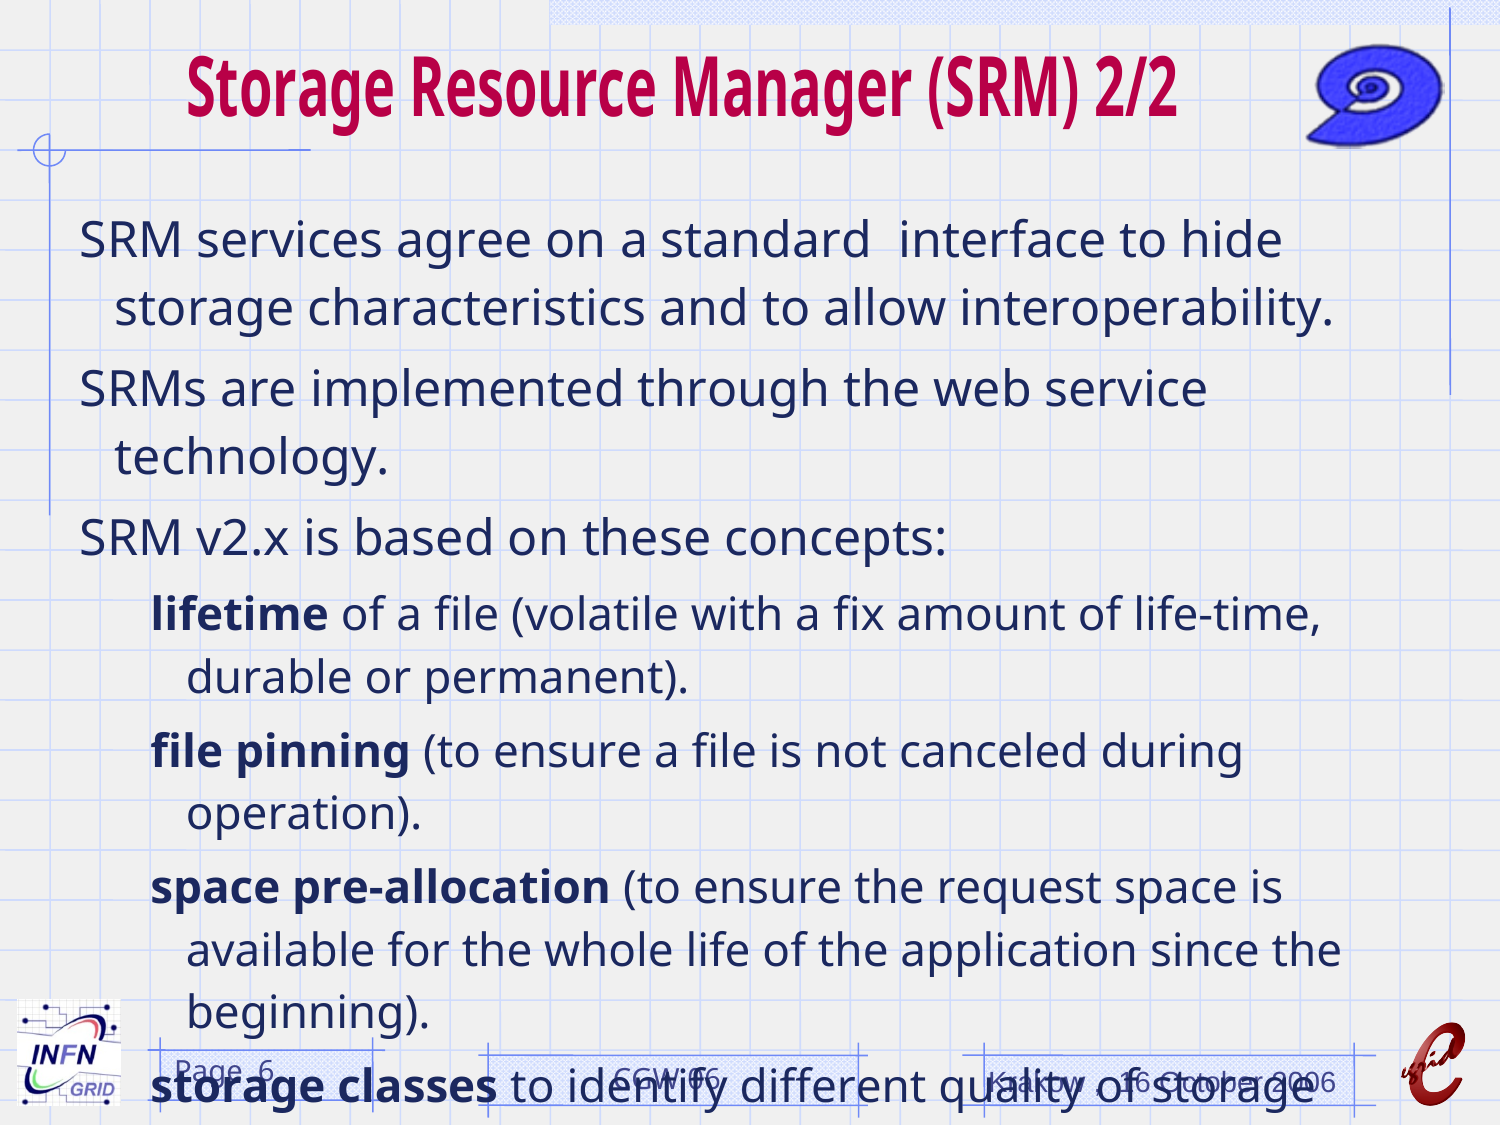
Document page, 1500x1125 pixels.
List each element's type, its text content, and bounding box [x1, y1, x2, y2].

picture [161, 1053, 372, 1099]
list SRM services agree on a standard interface to hide storage characteristics and to allow interoperability. SRMs are implemented through the web service technology. SRM v2.x is based on these concepts: lifetime of a file (volatile with a fix amount of life-time, durable or permanent). file pinning (to ensure a file is not canceled during operation). space pre-allocation (to ensure the request space is available for the whole life of the application since the beginning). storage classes to identify different quality of storage resources. [29, 196, 1436, 1053]
picture [998, 1080, 1009, 1088]
picture [261, 1070, 270, 1079]
picture [17, 999, 121, 1106]
picture [1070, 1079, 1076, 1097]
picture [250, 1090, 258, 1097]
picture [230, 1067, 238, 1072]
picture [1313, 43, 1445, 149]
picture [1052, 1080, 1060, 1090]
picture [1268, 1080, 1281, 1099]
picture [212, 1067, 221, 1079]
picture [195, 1073, 202, 1079]
picture [985, 1056, 1353, 1104]
picture [489, 1056, 857, 1104]
picture [549, 0, 1500, 25]
title Storage Resource Manager (SRM) 2/2 [53, 18, 1313, 149]
picture [1275, 1074, 1283, 1080]
picture [307, 1081, 317, 1087]
picture [201, 1082, 211, 1097]
picture [278, 1082, 288, 1097]
picture [179, 1062, 187, 1071]
picture [1376, 1020, 1495, 1118]
picture [709, 1078, 717, 1087]
picture [1000, 1090, 1012, 1099]
